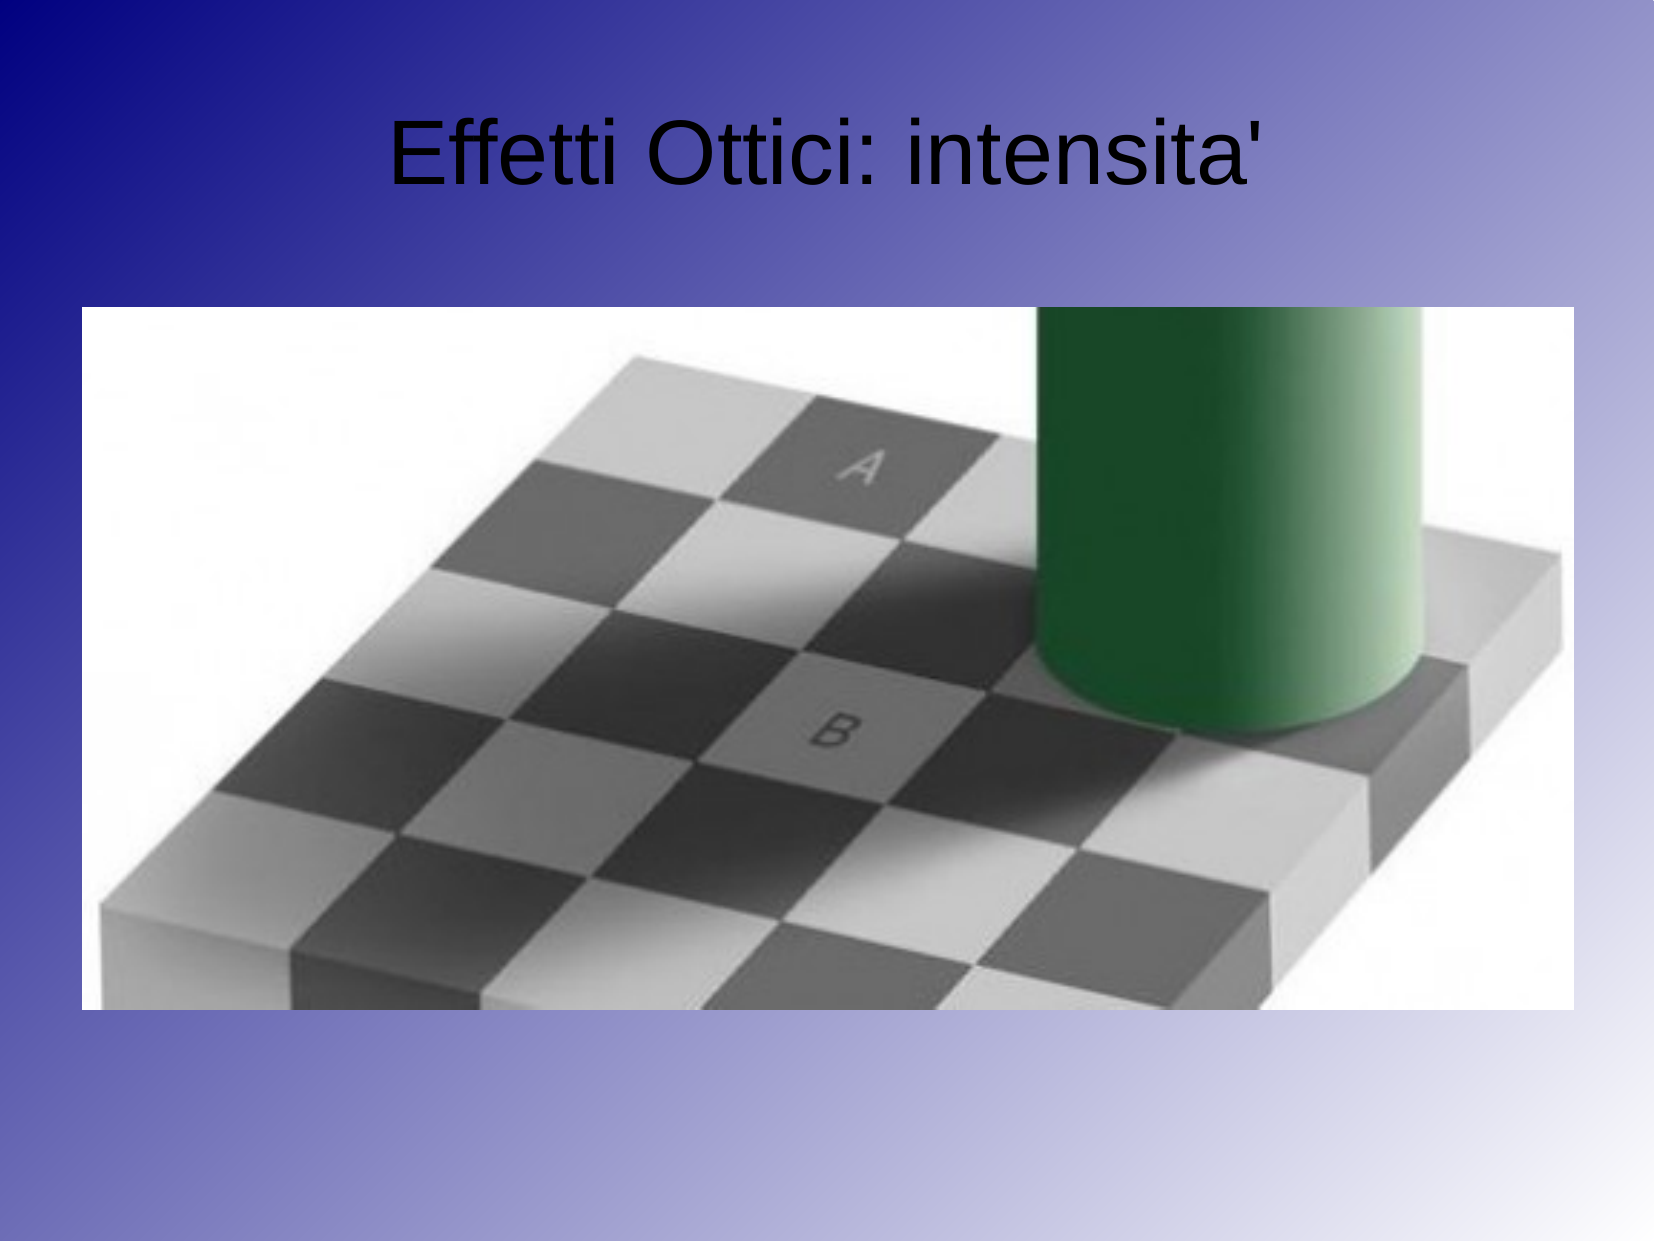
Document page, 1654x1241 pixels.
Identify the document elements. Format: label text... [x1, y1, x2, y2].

picture [82, 307, 1574, 1010]
title Effetti Ottici: intensita' [82, 49, 1571, 257]
